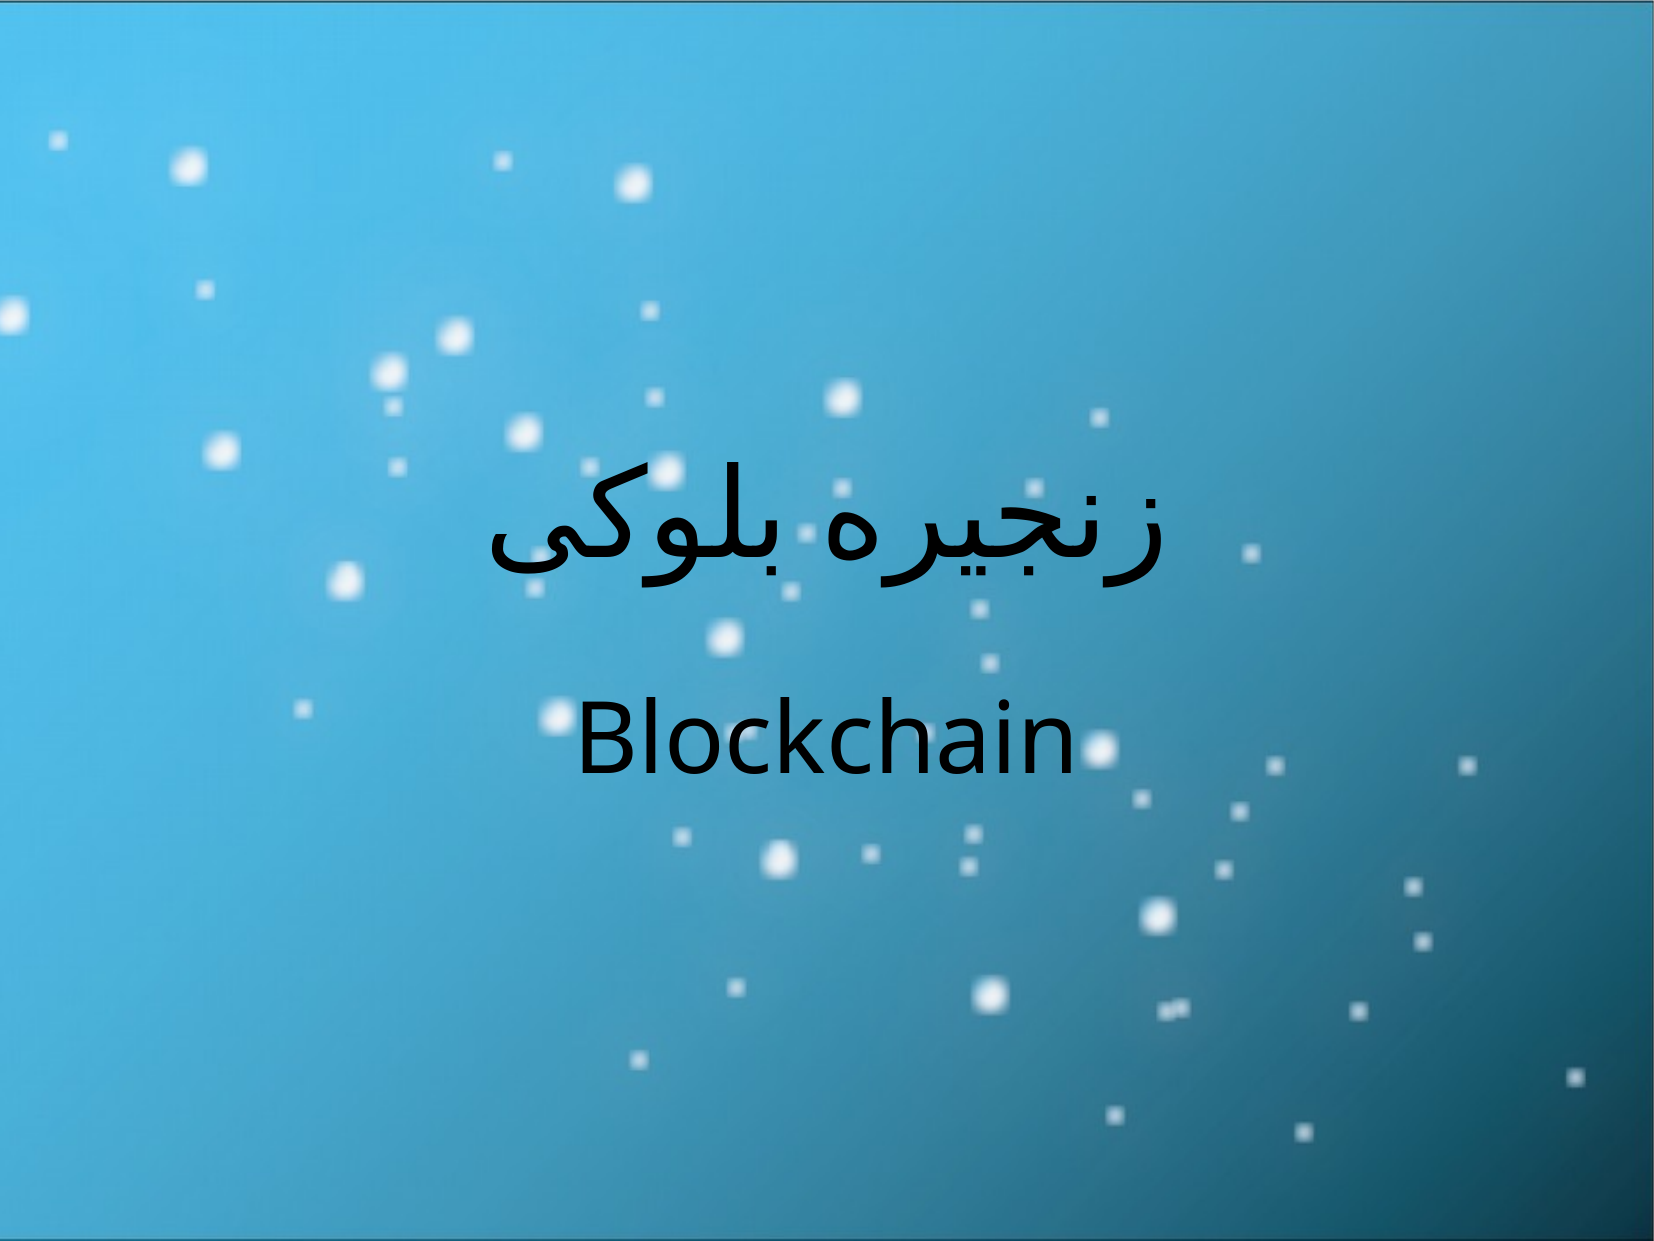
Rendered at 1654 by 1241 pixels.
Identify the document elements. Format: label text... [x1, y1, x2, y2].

title Blockchain [82, 630, 1571, 838]
picture [0, 0, 1654, 1241]
title زنجیره بلوکی [82, 423, 1571, 630]
